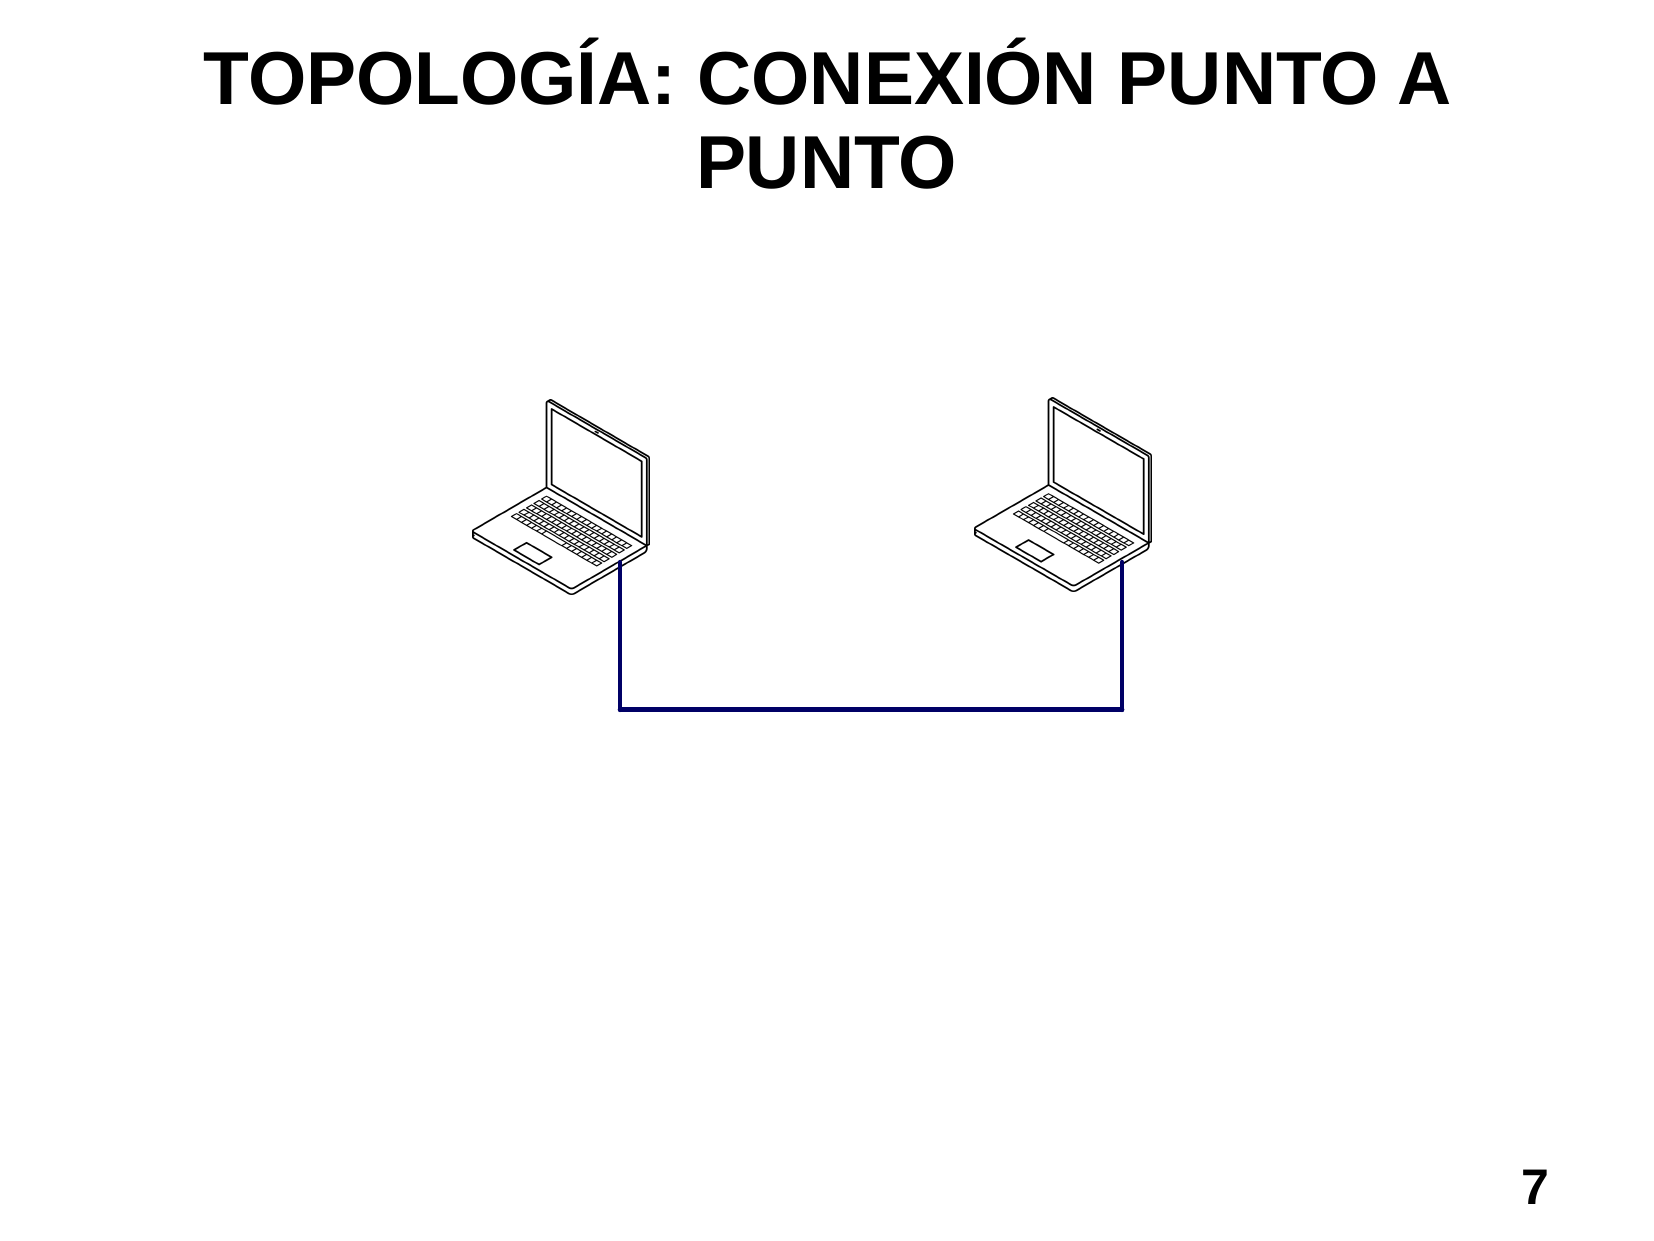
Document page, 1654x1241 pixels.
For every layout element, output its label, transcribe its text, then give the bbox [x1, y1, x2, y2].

text_box <número> [1506, 1151, 1654, 1223]
picture [974, 397, 1152, 592]
picture [472, 399, 650, 595]
title TOPOLOGÍA: CONEXIÓN PUNTO A PUNTO [82, 17, 1571, 225]
